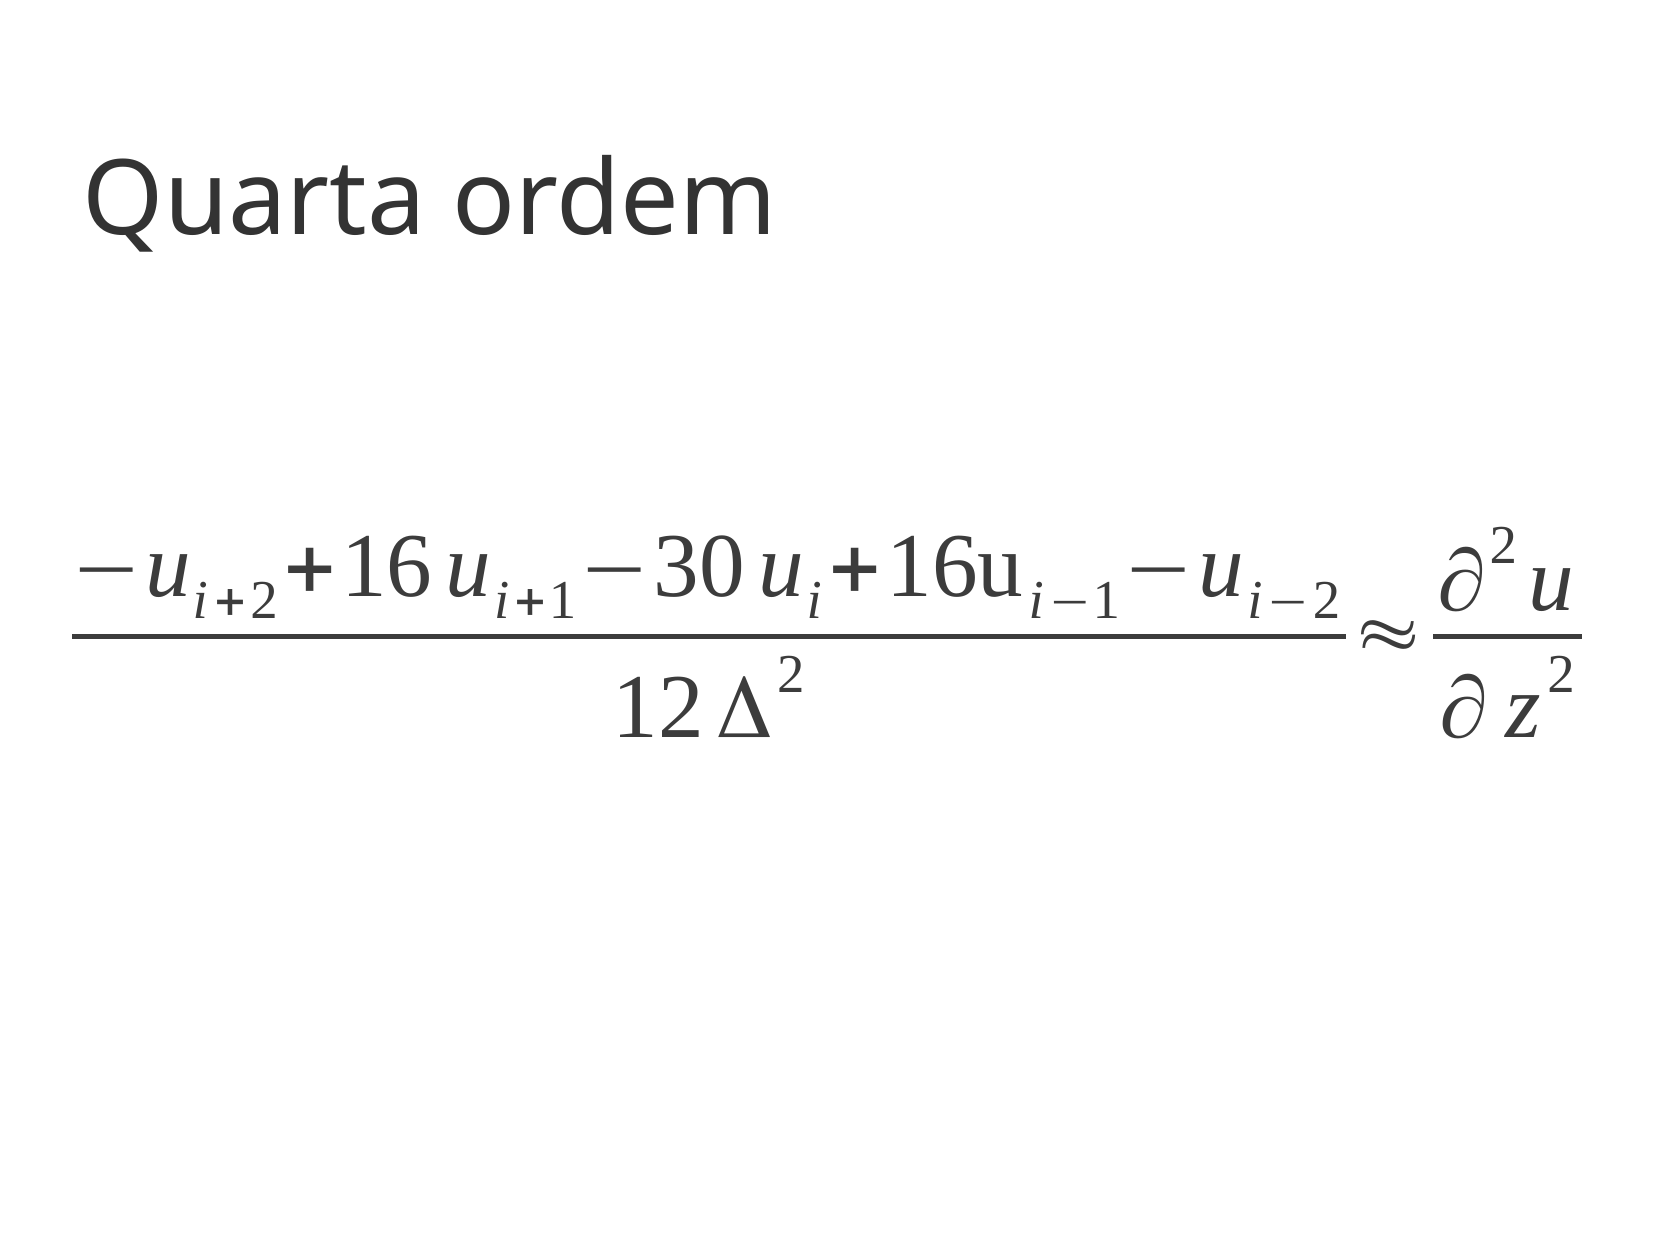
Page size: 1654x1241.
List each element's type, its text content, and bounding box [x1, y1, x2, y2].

title Quarta ordem [82, 90, 1571, 298]
chart [61, 515, 1592, 758]
